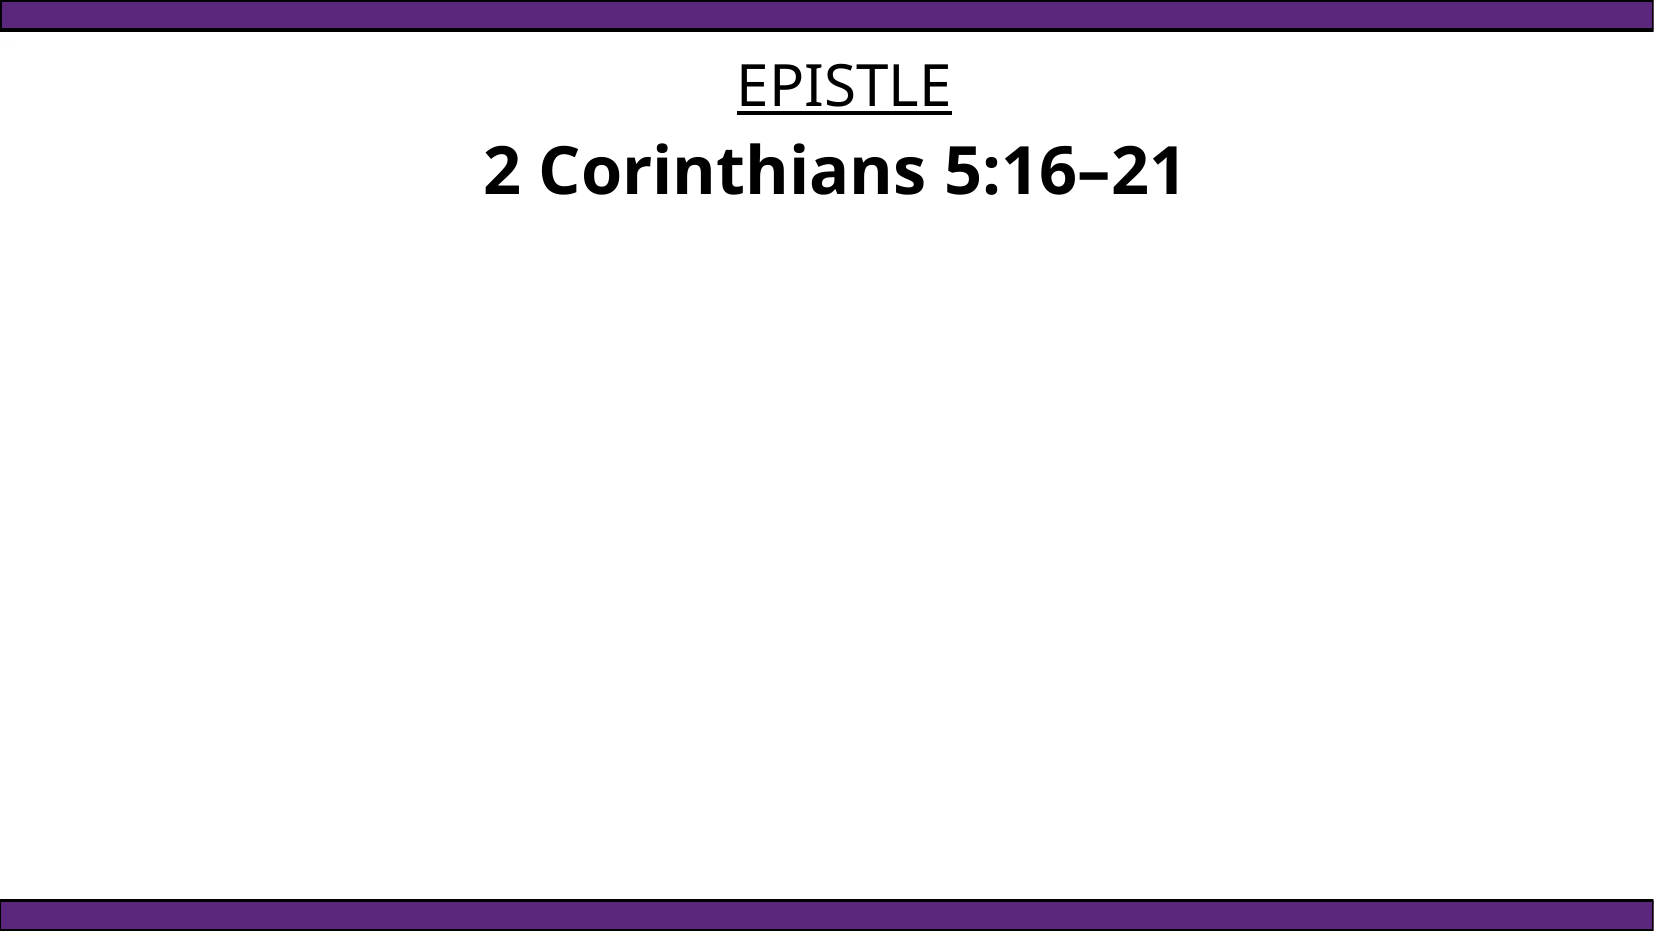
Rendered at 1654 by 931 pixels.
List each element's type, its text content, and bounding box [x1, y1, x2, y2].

text_box [0, 900, 1654, 931]
text_box EPISTLE 2 Corinthians 5:16–21 [98, 36, 1591, 241]
text_box [0, 0, 1654, 31]
picture [0, 31, 1654, 900]
